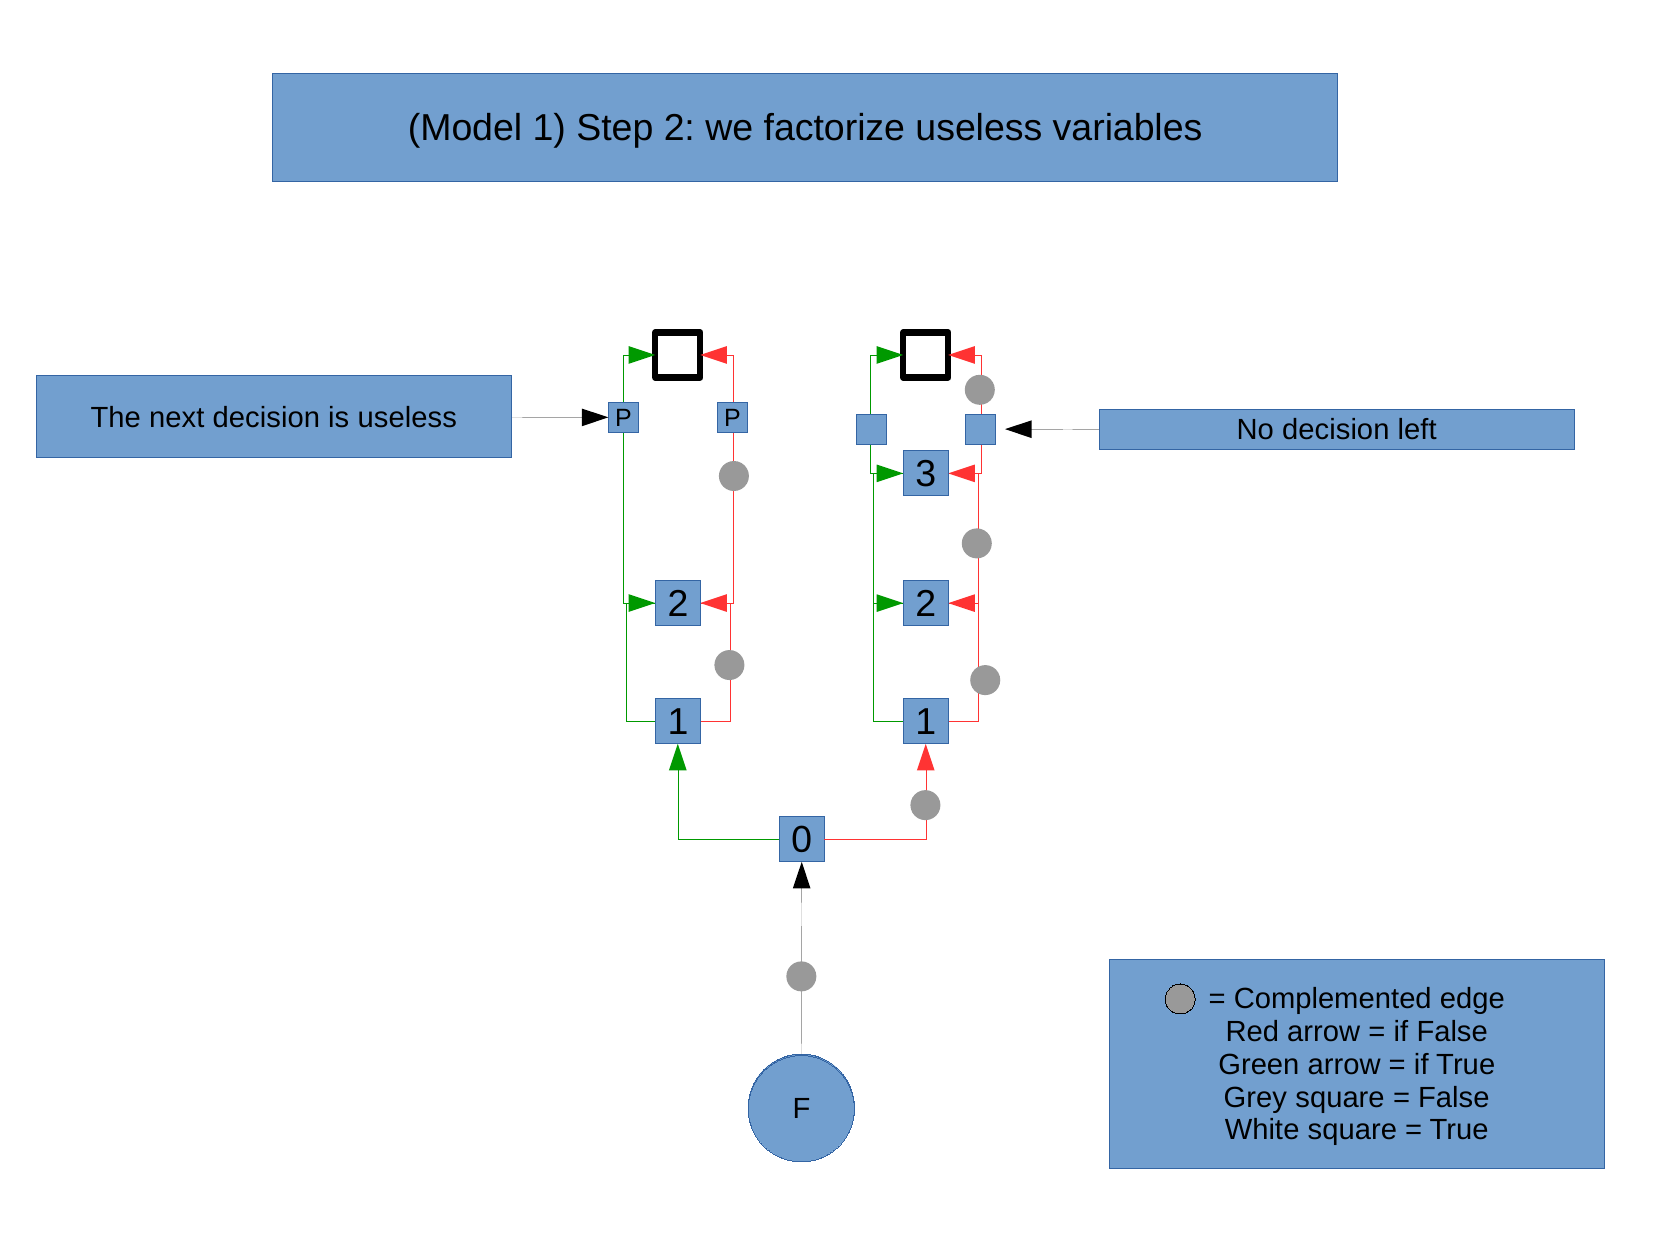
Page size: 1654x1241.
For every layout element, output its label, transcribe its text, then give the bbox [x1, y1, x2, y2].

text_box The next decision is useless [36, 375, 512, 458]
text_box [655, 332, 701, 378]
text_box 2 [903, 580, 949, 626]
text_box P [717, 402, 748, 433]
text_box [856, 414, 887, 445]
text_box [961, 528, 992, 559]
text_box No decision left [1099, 409, 1575, 450]
text_box (Model 1) Step 2: we factorize useless variables [272, 73, 1338, 182]
text_box [718, 460, 749, 492]
text_box [910, 790, 941, 821]
text_box [965, 414, 996, 445]
text_box P [608, 402, 639, 433]
text_box 0 [779, 816, 825, 862]
text_box F [748, 1055, 855, 1162]
text_box [786, 961, 817, 992]
text_box [964, 374, 995, 405]
text_box [1165, 983, 1196, 1014]
text_box [903, 332, 949, 378]
text_box [970, 665, 1001, 696]
text_box 1 [903, 698, 949, 744]
text_box = Complemented edge Red arrow = if False Green arrow = if True Grey square = False White square = True [1109, 959, 1605, 1169]
text_box 3 [903, 450, 949, 496]
text_box 2 [655, 580, 701, 626]
text_box [714, 650, 745, 681]
text_box 1 [655, 698, 701, 744]
